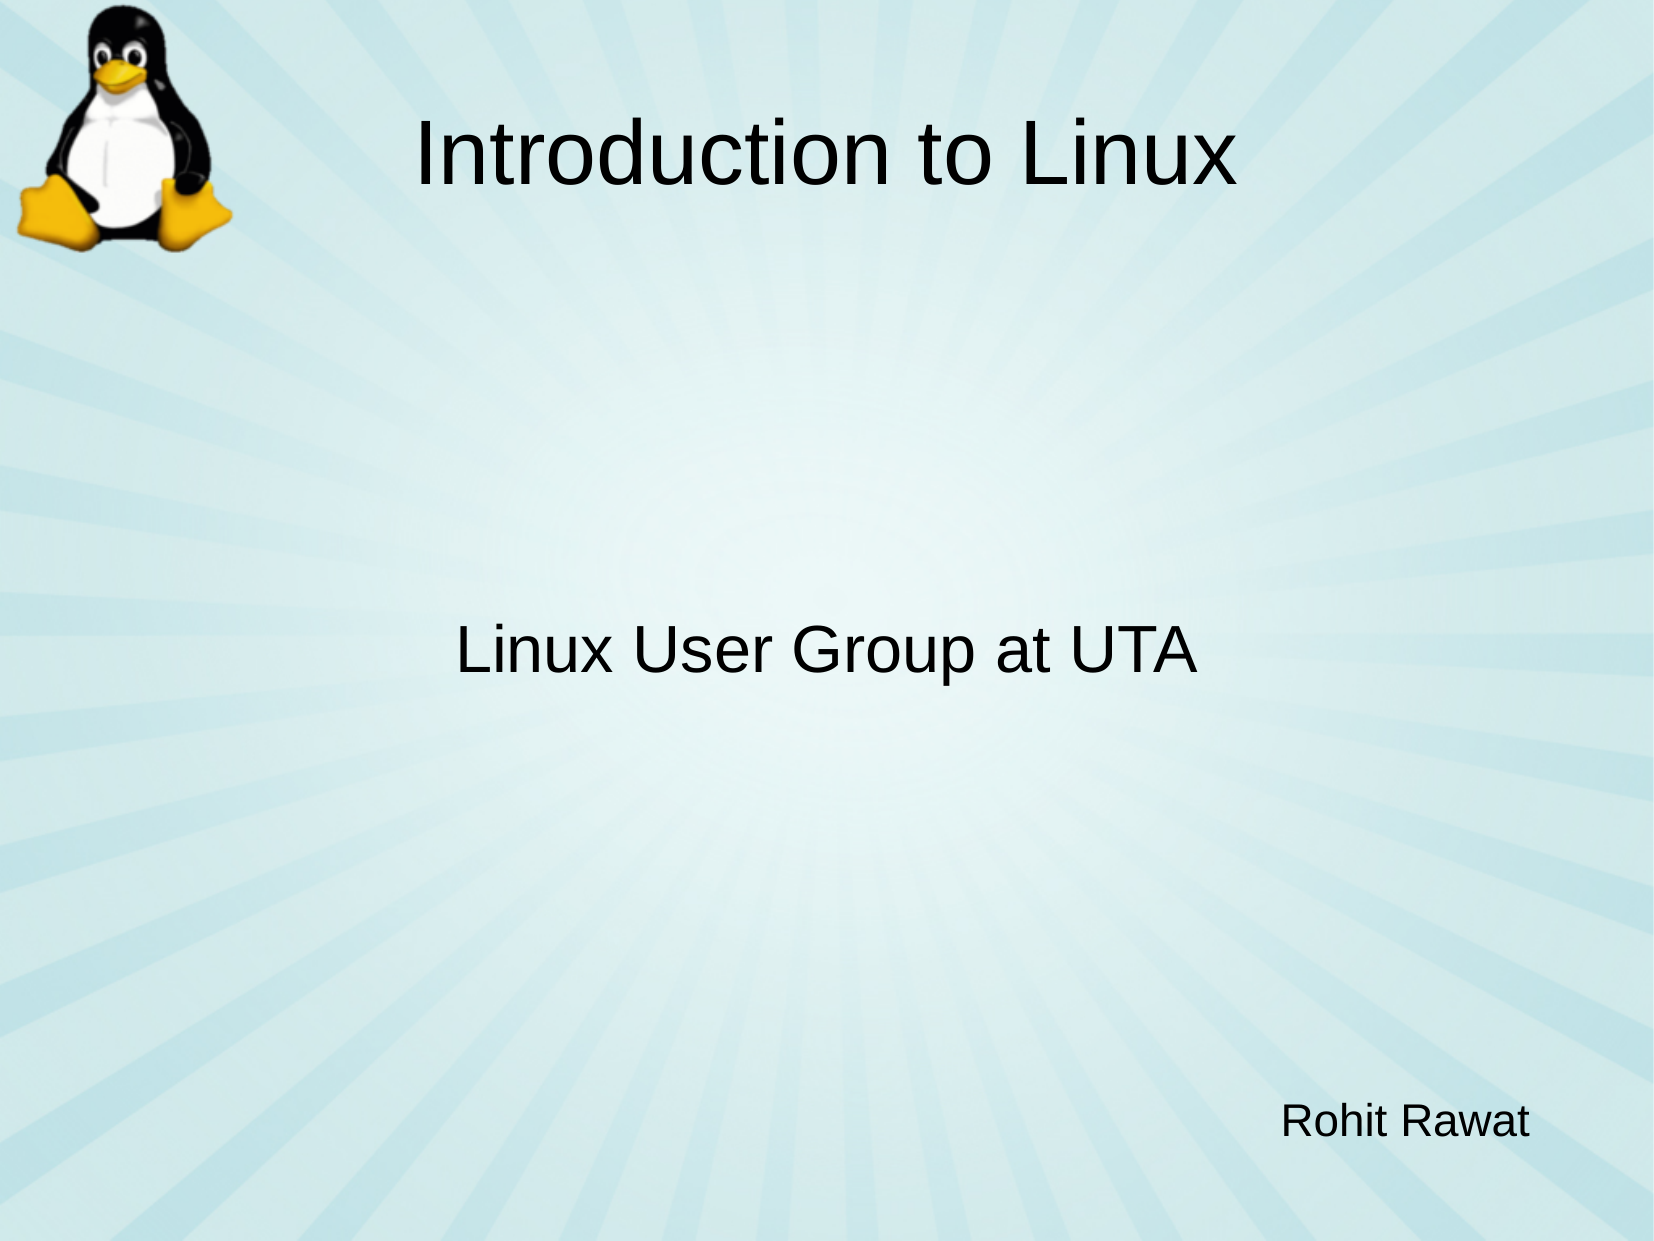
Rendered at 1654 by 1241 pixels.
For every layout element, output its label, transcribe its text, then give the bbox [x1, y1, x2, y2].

title Introduction to Linux [82, 49, 1571, 257]
text_box Rohit Rawat [1265, 1095, 1546, 1147]
picture [0, 0, 1654, 1241]
subtitle Linux User Group at UTA [82, 290, 1571, 1010]
